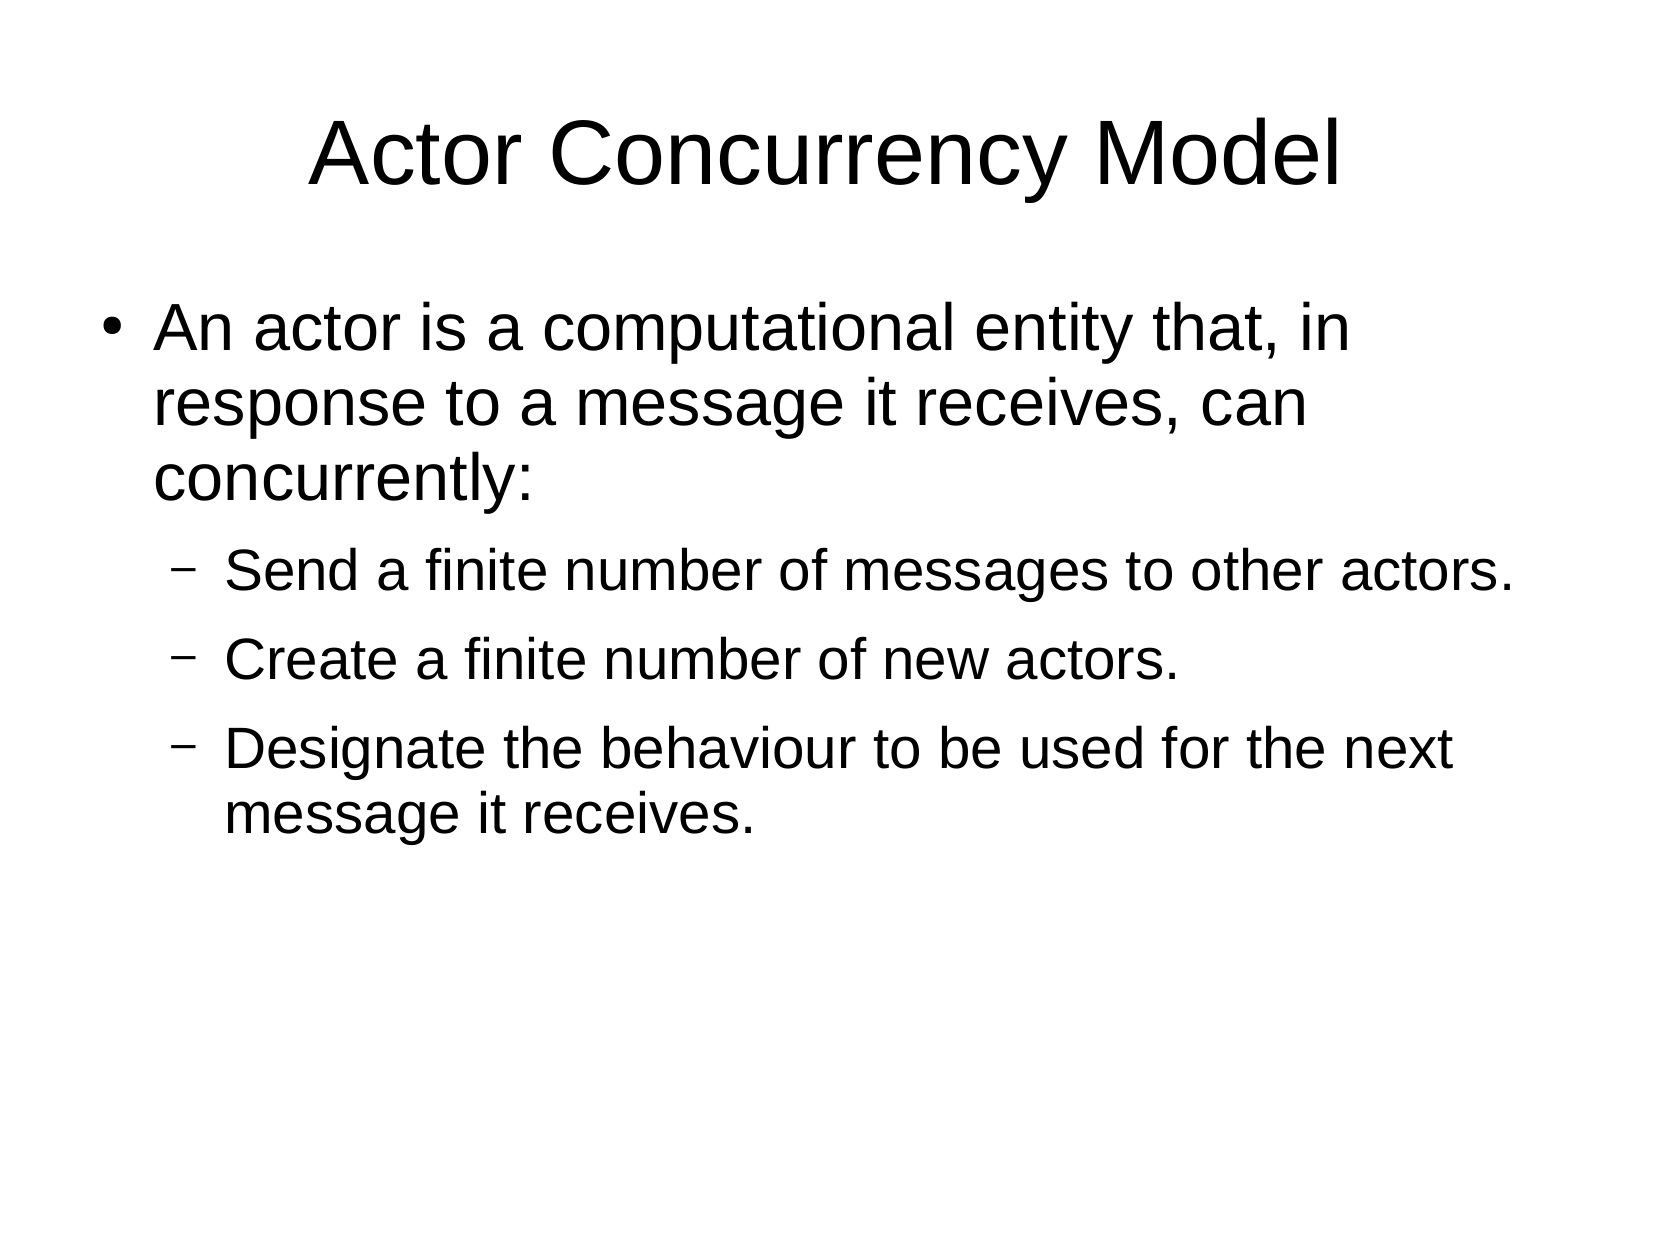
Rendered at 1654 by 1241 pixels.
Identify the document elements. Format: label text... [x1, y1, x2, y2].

title Actor Concurrency Model [82, 49, 1571, 257]
list An actor is a computational entity that, in response to a message it receives, can concurrently: Send a finite number of messages to other actors. Create a finite number of new actors. Designate the behaviour to be used for the next message it receives. [82, 290, 1571, 1010]
